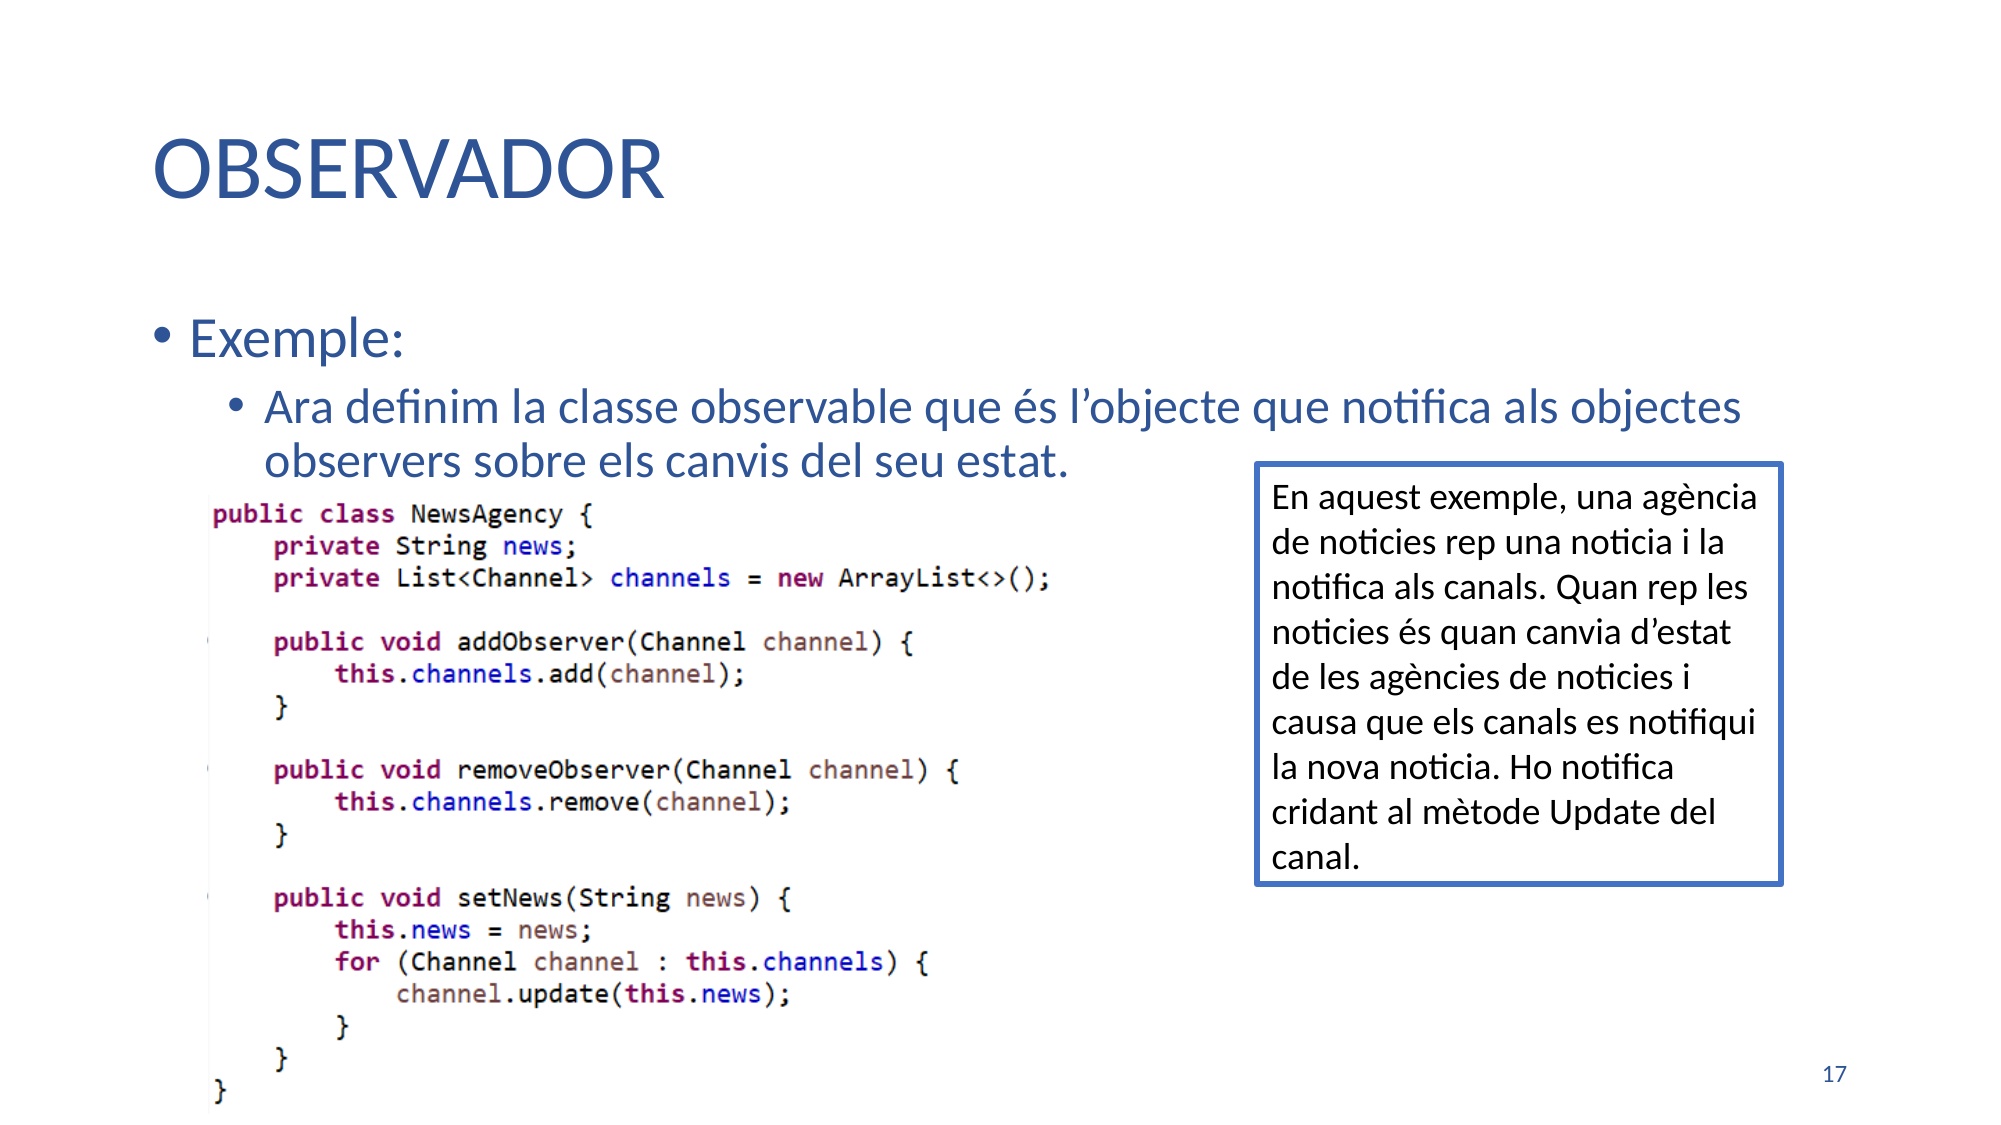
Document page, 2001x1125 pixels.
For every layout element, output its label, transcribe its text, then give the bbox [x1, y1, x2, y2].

title OBSERVADOR [137, 59, 1863, 278]
slide_number <number> [1412, 1042, 1863, 1103]
picture [207, 495, 1065, 1114]
list Exemple: Ara definim la classe observable que és l’objecte que notifica als objectes observers sobre els canvis del seu estat. [137, 299, 1863, 1014]
text_box En aquest exemple, una agència de noticies rep una noticia i la notifica als canals. Quan rep les noticies és quan canvia d’estat de les agències de noticies i causa que els canals es notifiqui la nova noticia. Ho notifica cridant al mètode Update del canal. [1256, 464, 1782, 885]
